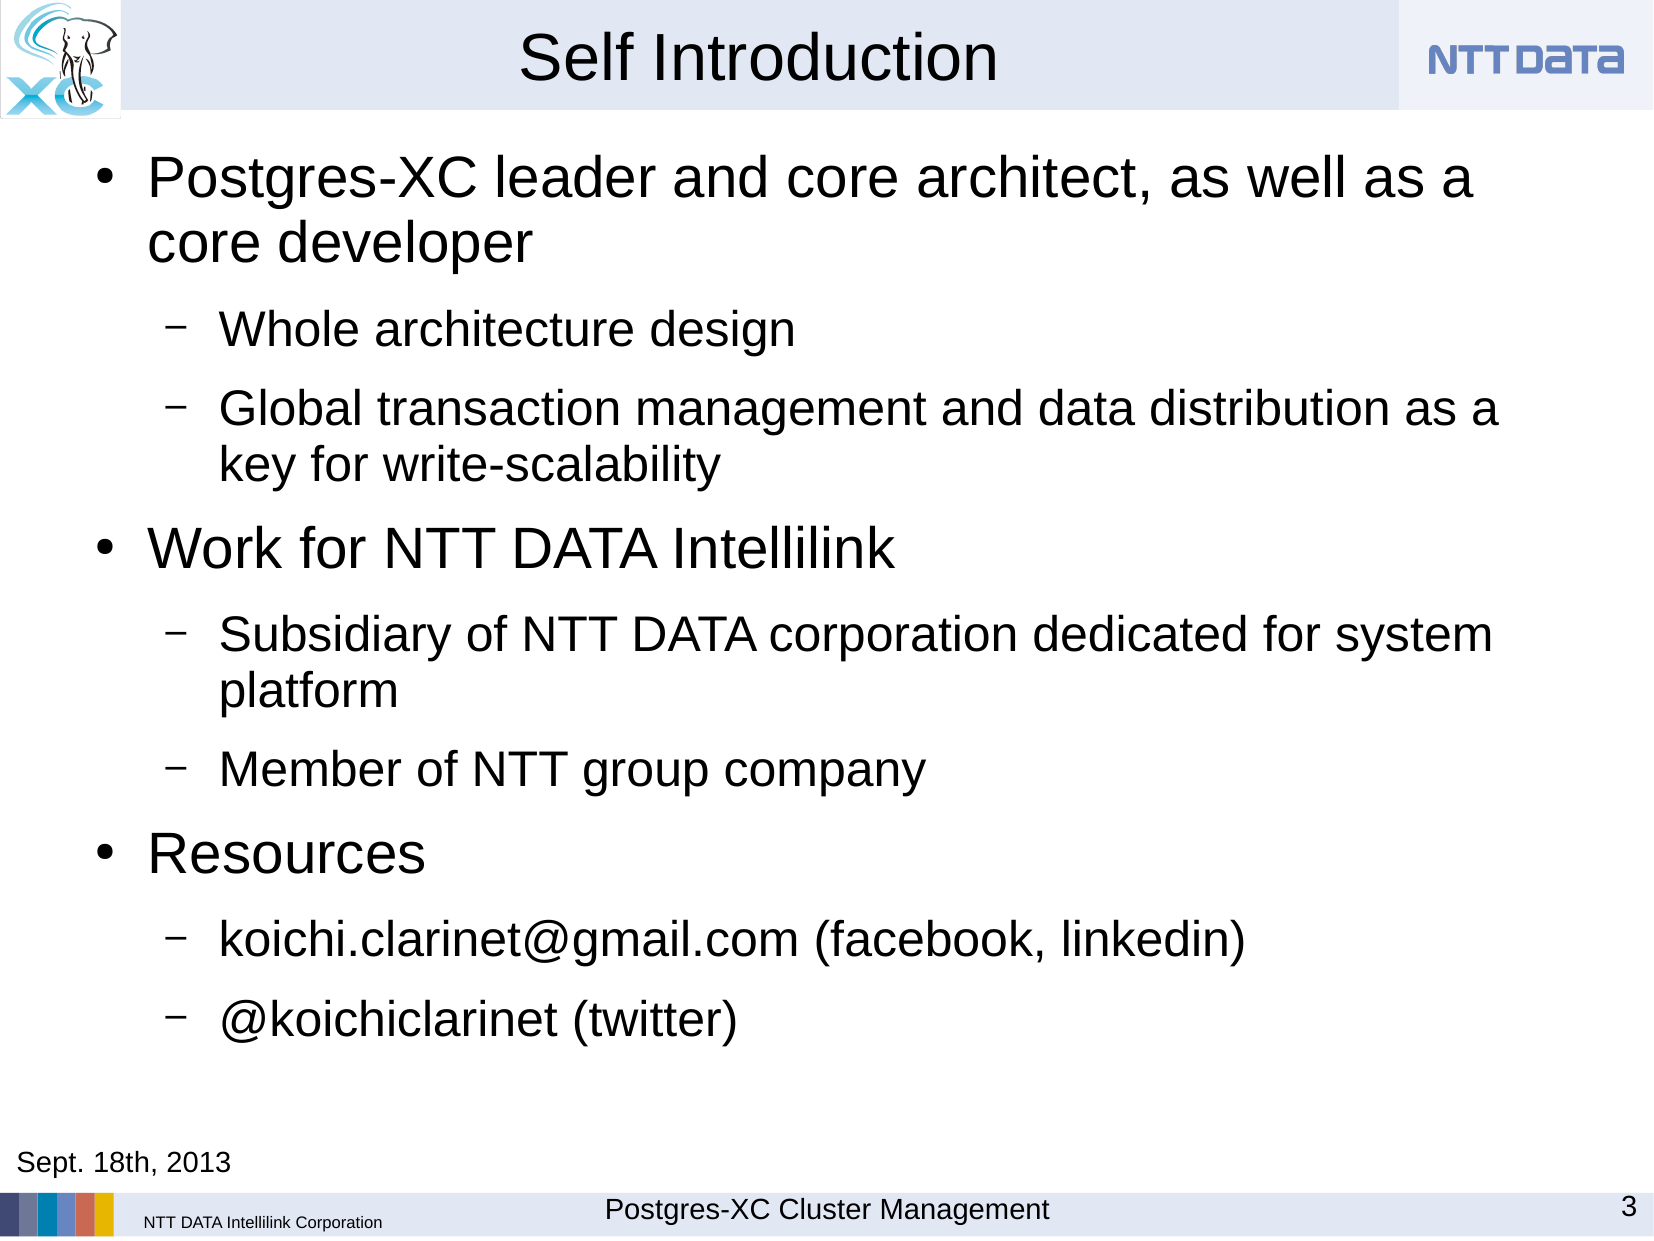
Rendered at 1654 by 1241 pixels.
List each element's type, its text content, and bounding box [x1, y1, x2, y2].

picture [0, 0, 121, 119]
list Postgres-XC leader and core architect, as well as a core developer Whole architecture design Global transaction management and data distribution as a key for write-scalability Work for NTT DATA Intellilink Subsidiary of NTT DATA corporation dedicated for system platform Member of NTT group company Resources koichi.clarinet@gmail.com (facebook, linkedin) @koichiclarinet (twitter) [76, 145, 1566, 1148]
title Self Introduction [120, 3, 1399, 110]
picture [1429, 45, 1624, 74]
